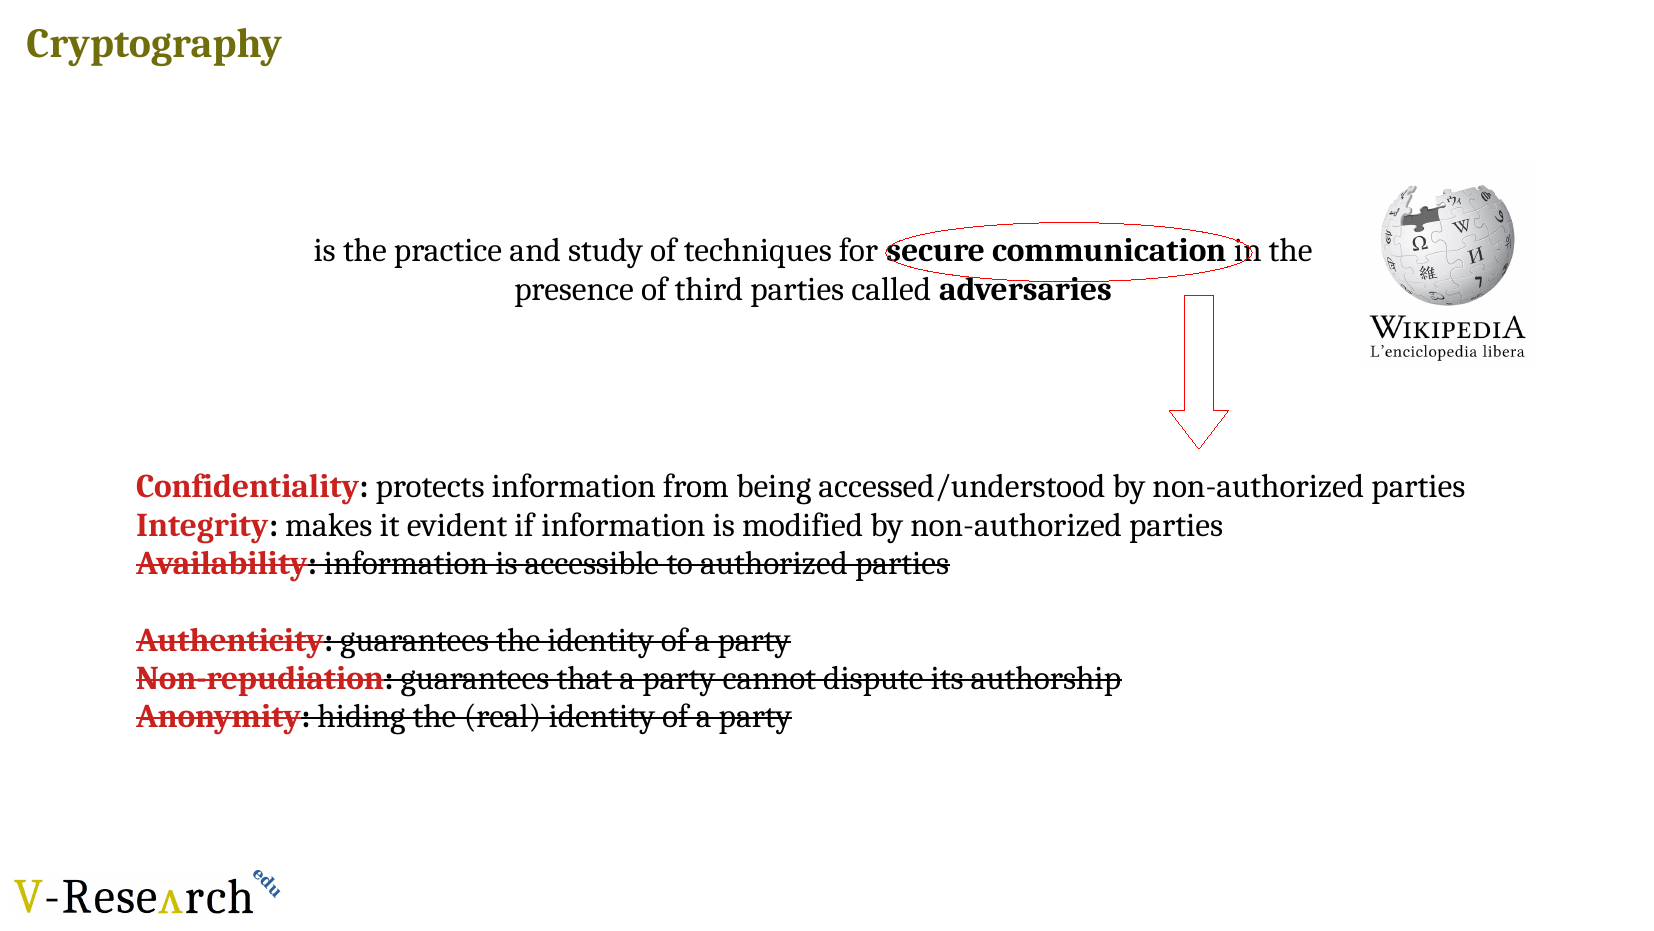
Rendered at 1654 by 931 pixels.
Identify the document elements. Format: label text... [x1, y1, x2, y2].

picture [11, 876, 255, 916]
text_box is the practice and study of techniques for secure communication in the presence of third parties called adversaries [271, 224, 1355, 318]
picture [1359, 165, 1536, 367]
text_box Cryptography [11, 12, 1193, 77]
text_box Confidentiality: protects information from being accessed/understood by non-authorized parties Integrity: makes it evident if information is modified by non-authorized parties Availability: information is accessible to authorized parties Authenticity: guarantees the identity of a party Non-repudiation: guarantees that a party cannot dispute its authorship Anonymity: hiding the (real) identity of a party [121, 460, 1541, 749]
text_box edu [222, 847, 333, 931]
